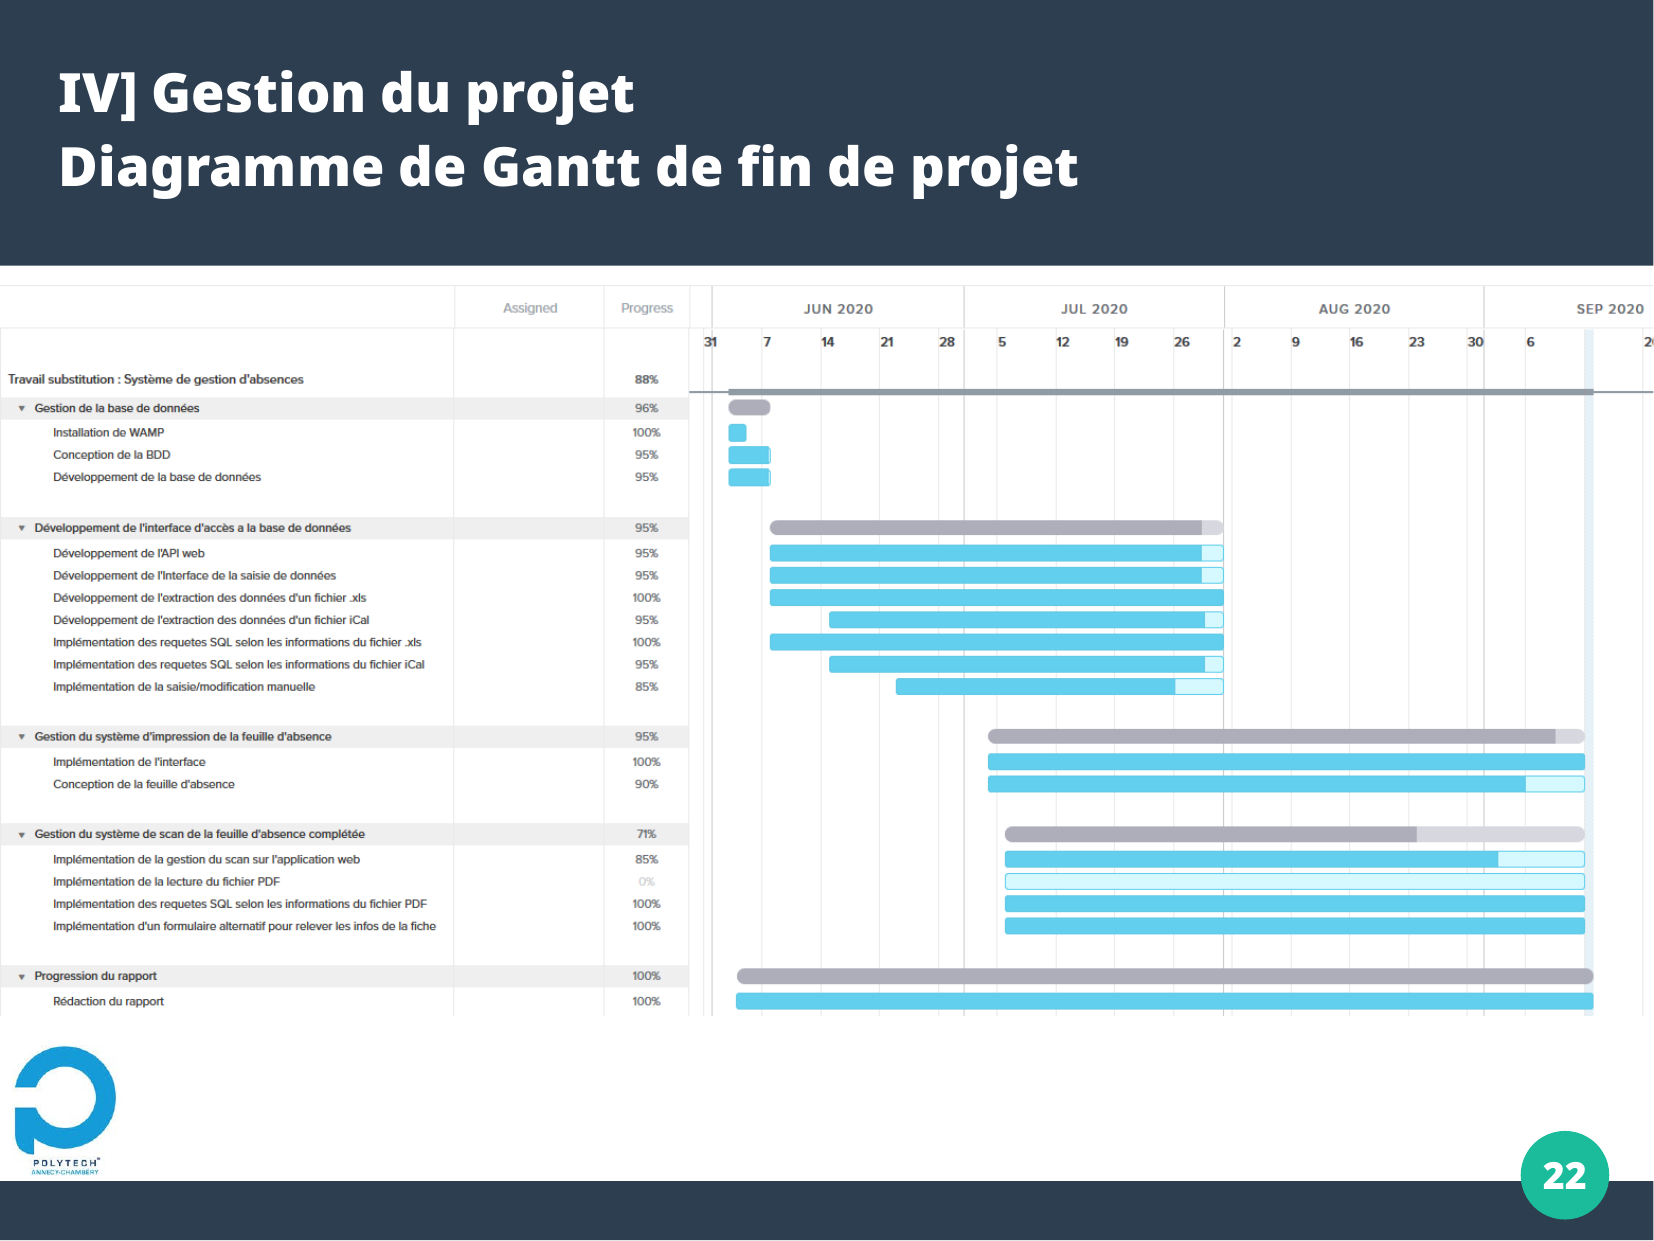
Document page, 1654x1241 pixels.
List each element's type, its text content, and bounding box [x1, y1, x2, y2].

picture [0, 1045, 131, 1176]
picture [0, 283, 1654, 1016]
title IV] Gestion du projet Diagramme de Gantt de fin de projet [59, 49, 1595, 207]
